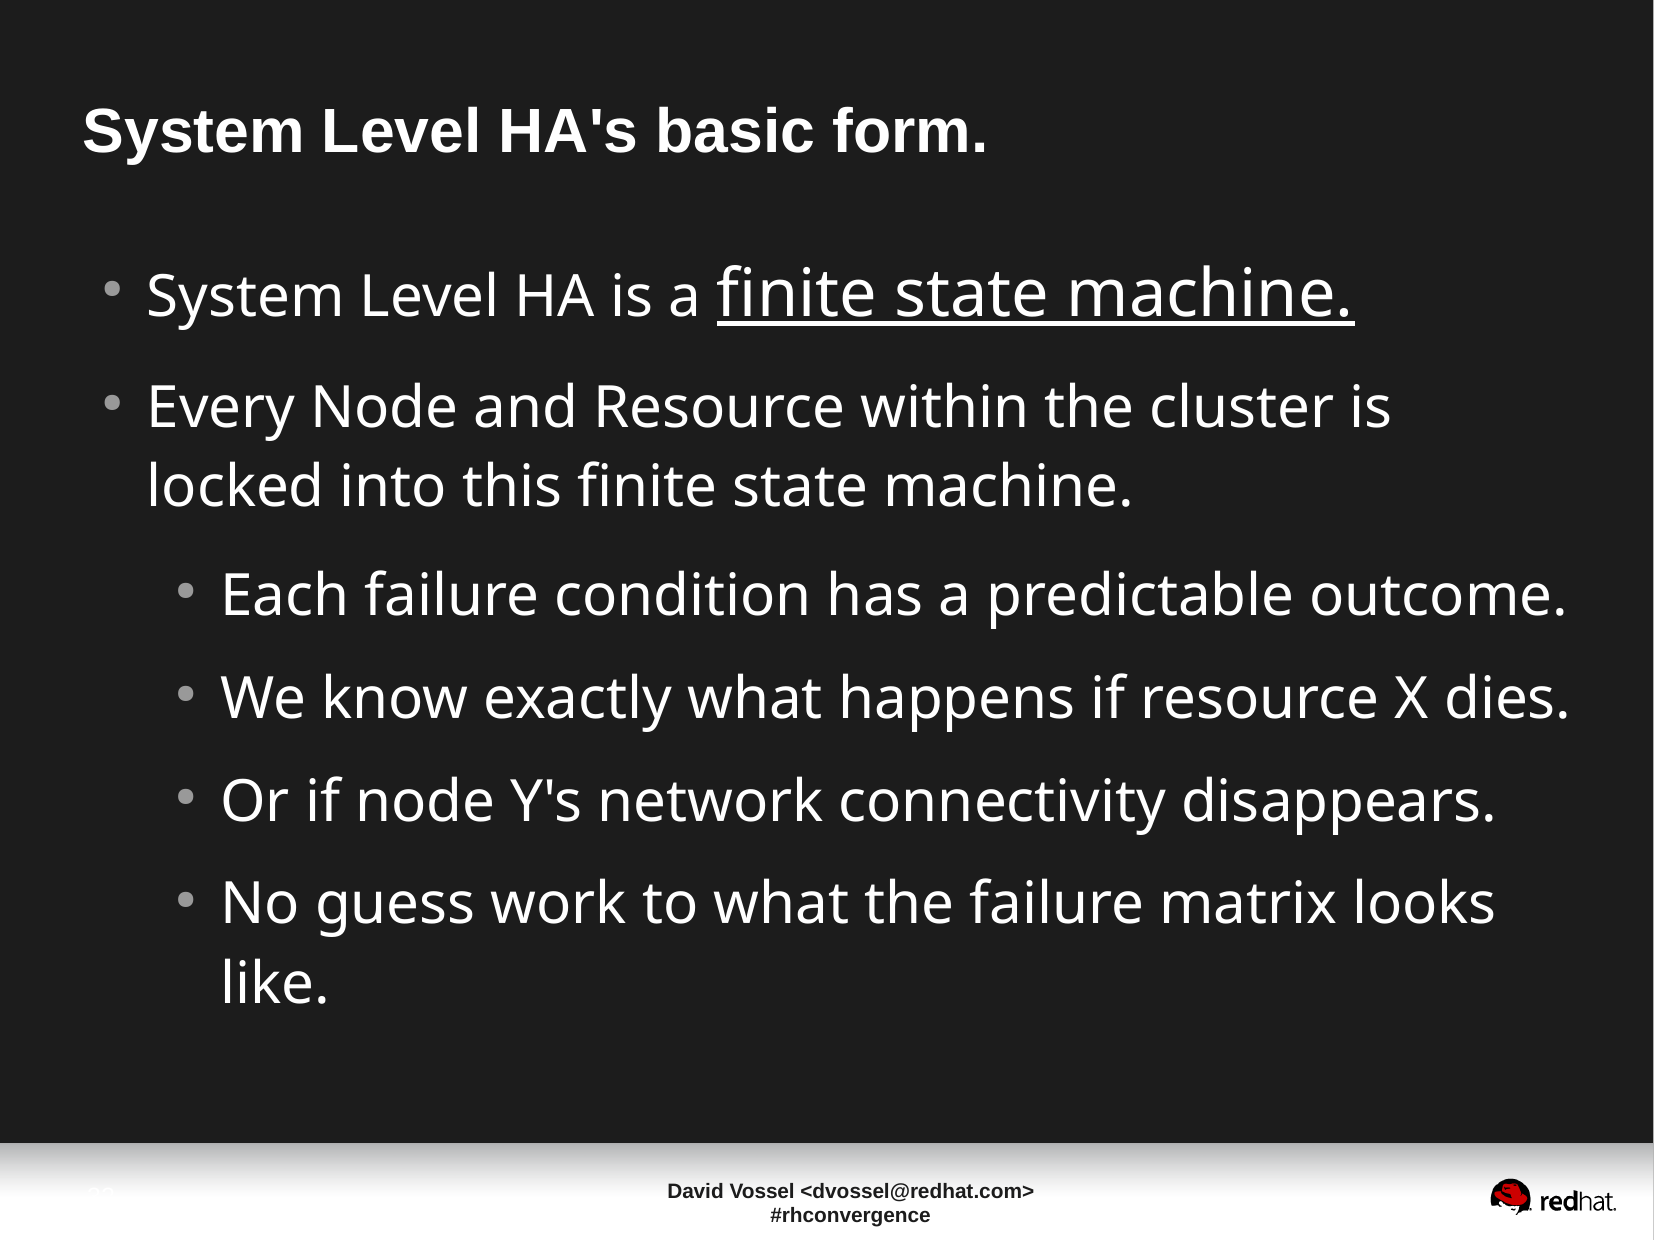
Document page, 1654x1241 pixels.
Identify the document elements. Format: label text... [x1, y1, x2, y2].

picture [0, 1143, 1654, 1241]
title System Level HA's basic form. [82, 37, 1571, 226]
list System Level HA is a finite state machine. Every Node and Resource within the cluster is locked into this finite state machine. Each failure condition has a predictable outcome. We know exactly what happens if resource X dies. Or if node Y's network connectivity disappears. No guess work to what the failure matrix looks like. [86, 244, 1576, 1039]
